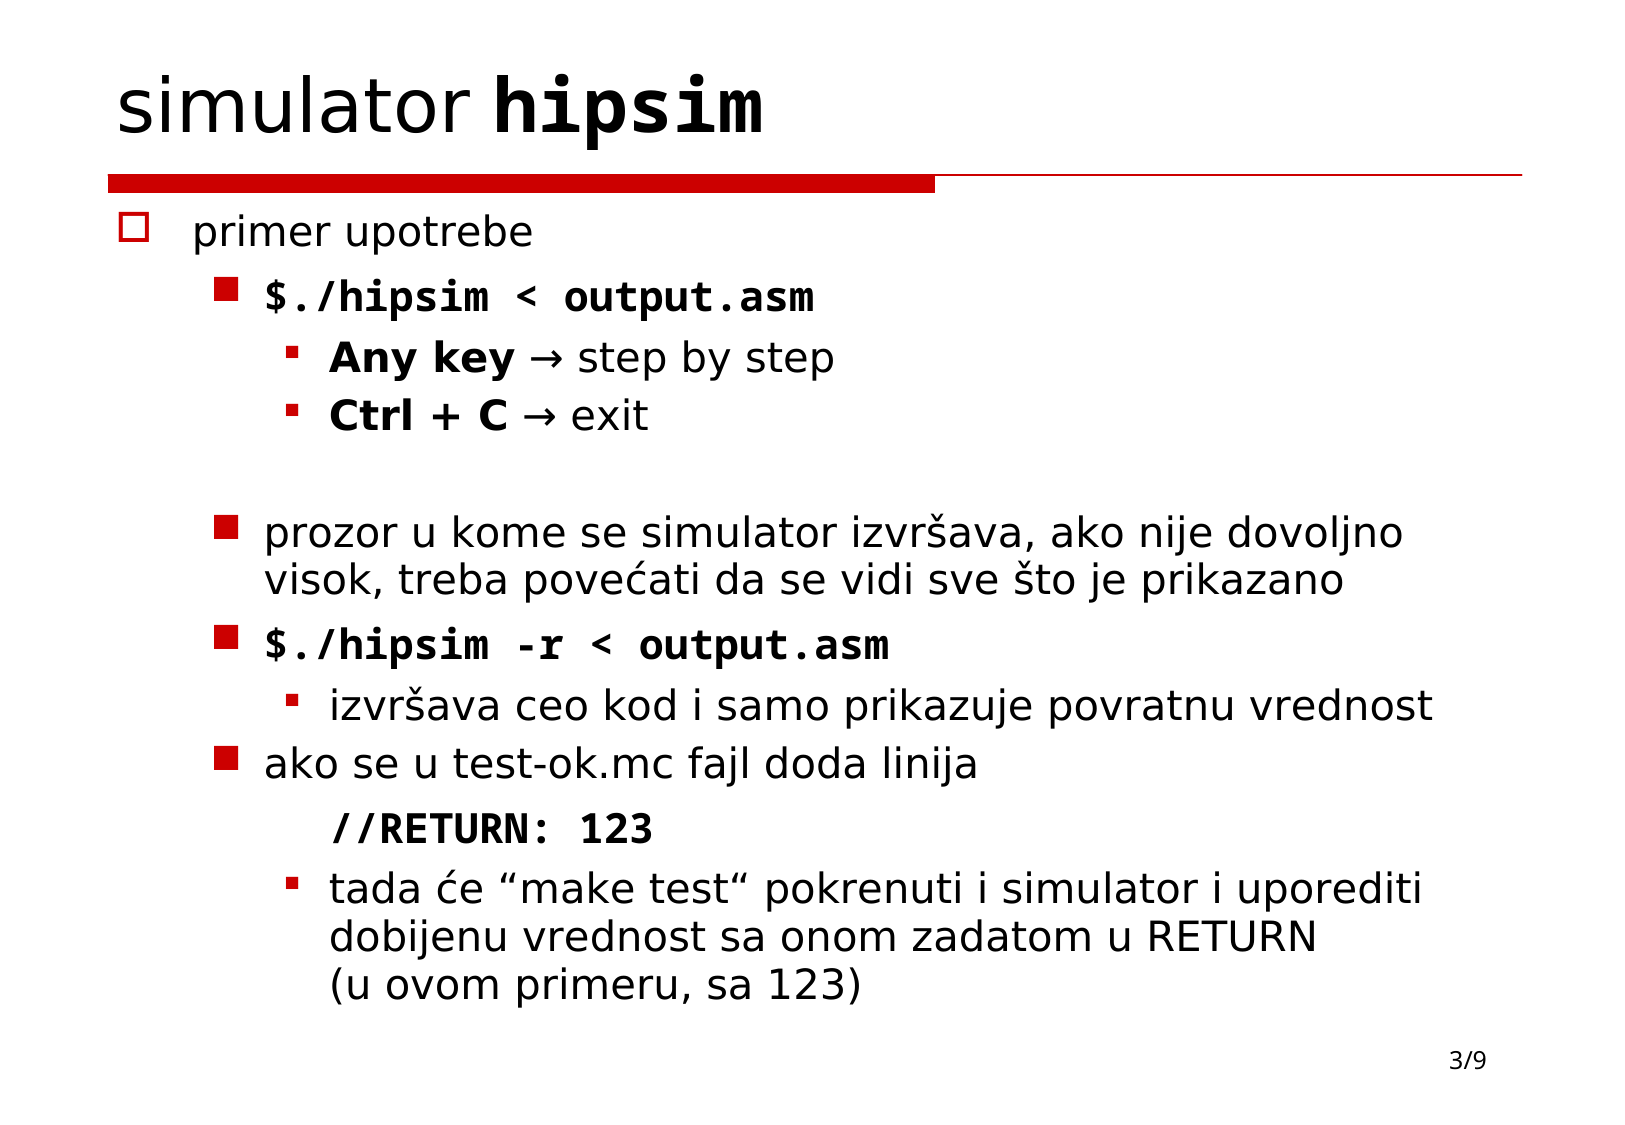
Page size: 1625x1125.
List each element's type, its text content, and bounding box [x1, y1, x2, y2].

list primer upotrebe $./hipsim < output.asm Any key → step by step Ctrl + C → exit prozor u kome se simulator izvršava, ako nije dovoljno visok, treba povećati da se vidi sve što je prikazano $./hipsim -r < output.asm izvršava ceo kod i samo prikazuje povratnu vrednost ako se u test-ok.mc fajl doda linija //RETURN: 123 tada će “make test“ pokrenuti i simulator i uporediti dobijenu vrednost sa onom zadatom u RETURN (u ovom primeru, sa 123) [100, 200, 1522, 1037]
title simulator hipsim [101, 49, 1523, 162]
